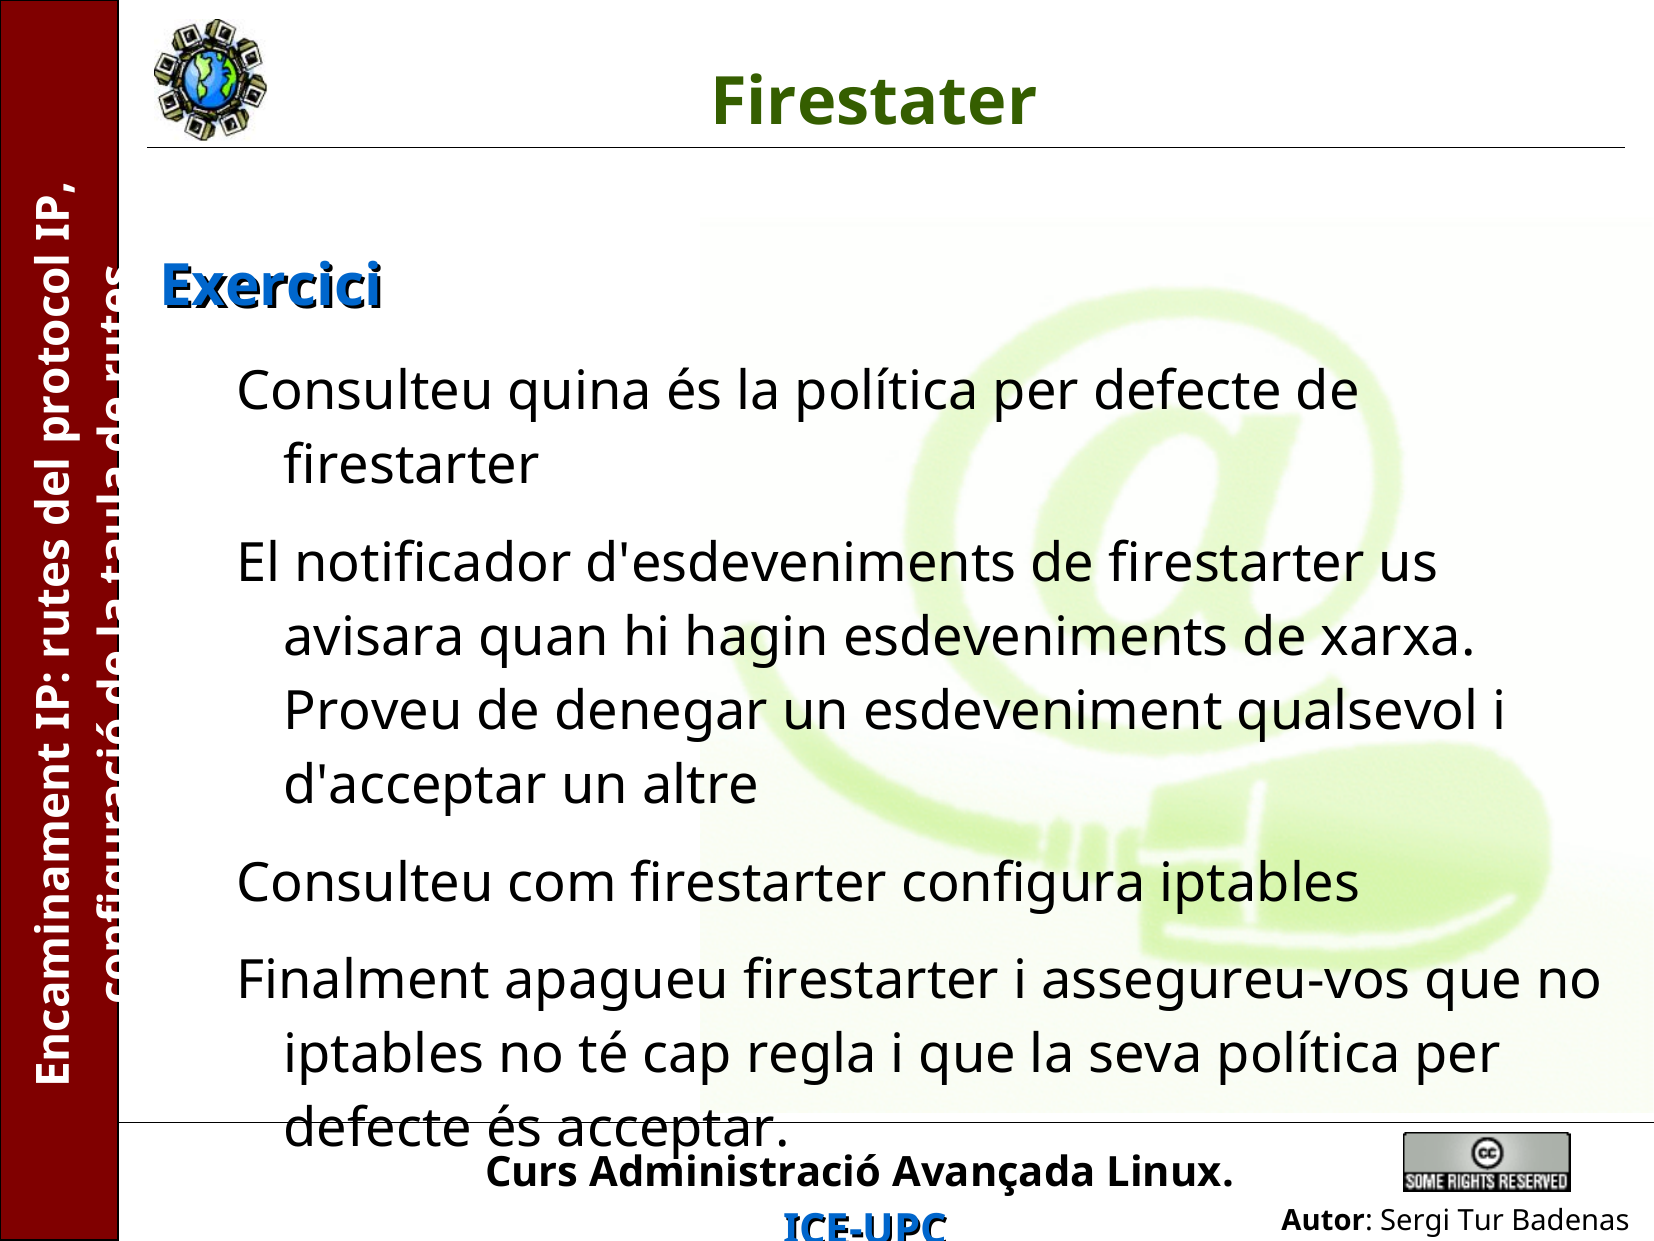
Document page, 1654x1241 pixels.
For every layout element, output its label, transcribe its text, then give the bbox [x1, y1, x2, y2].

title Firestater [129, 56, 1619, 141]
picture [154, 19, 268, 56]
list Exercici Consulteu quina és la política per defecte de firestarter El notificador d'esdeveniments de firestarter us avisara quan hi hagin esdeveniments de xarxa. Proveu de denegar un esdeveniment qualsevol i d'acceptar un altre Consulteu com firestarter configura iptables Finalment apagueu firestarter i assegureu-vos que no iptables no té cap regla i que la seva política per defecte és acceptar. [141, 242, 1630, 1078]
picture [700, 217, 1654, 1113]
picture [1403, 1132, 1571, 1192]
